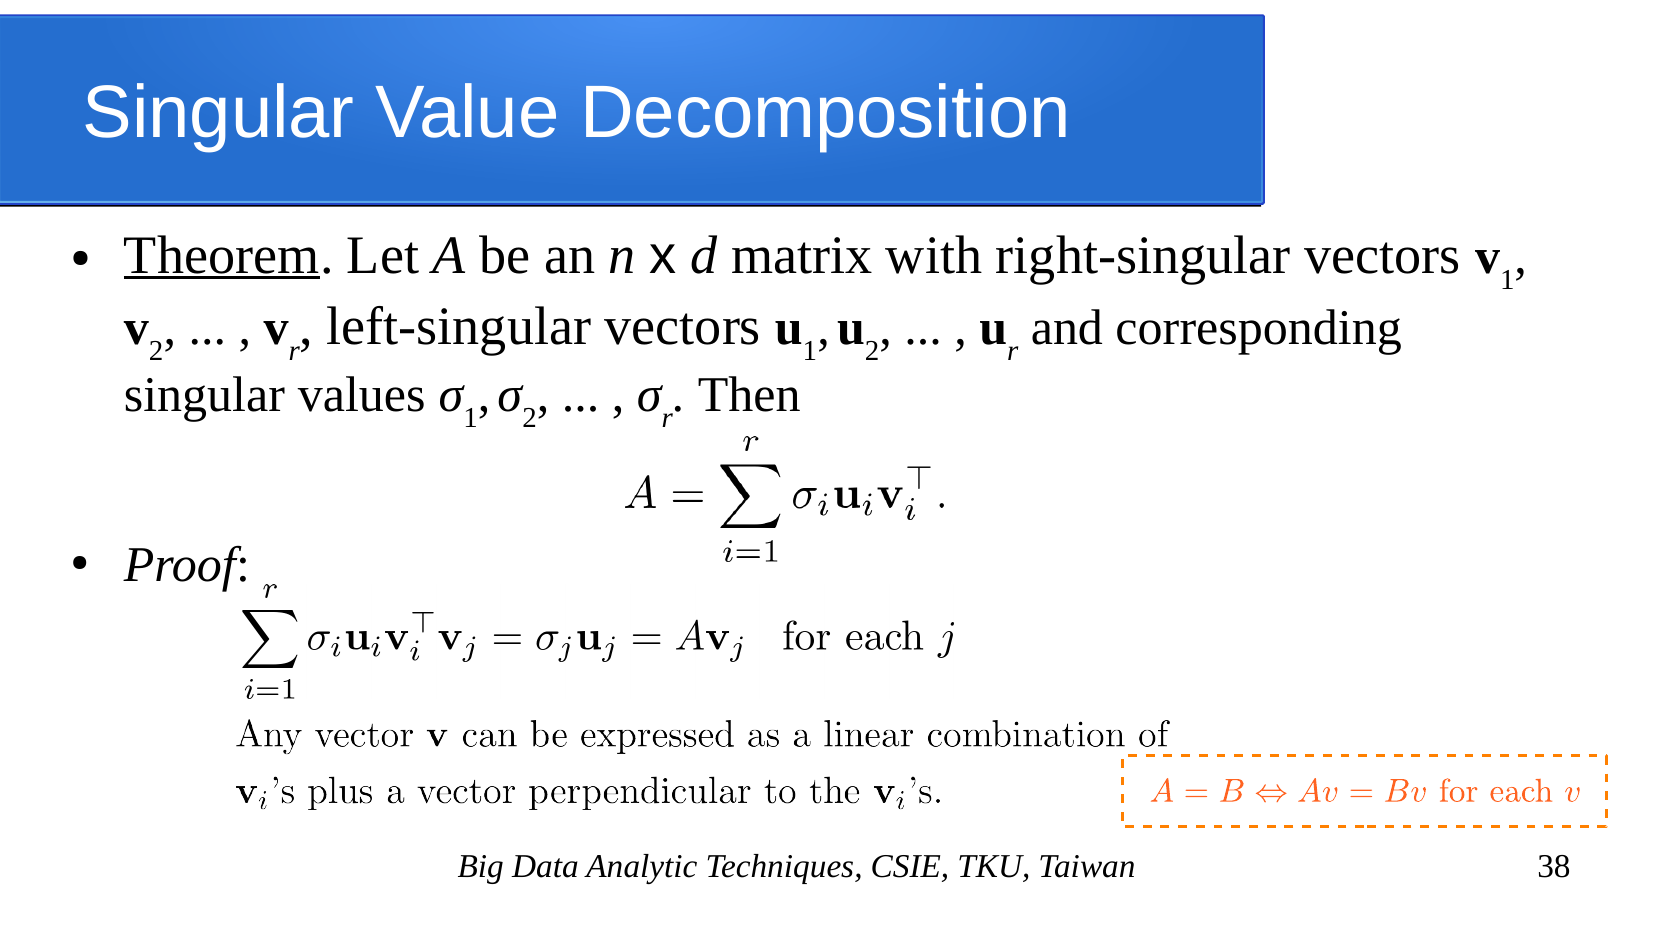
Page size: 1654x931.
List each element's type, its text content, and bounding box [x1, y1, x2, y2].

title Singular Value Decomposition [82, 35, 1235, 189]
picture [236, 719, 1580, 810]
picture [242, 584, 954, 699]
picture [624, 436, 944, 562]
list Theorem. Let A be an n x d matrix with right-singular vectors v1, v2, ... , vr, left-singular vectors u1, u2, ... , ur and corresponding singular values σ1, σ2, ... , σr. Then Proof: [53, 224, 1542, 839]
